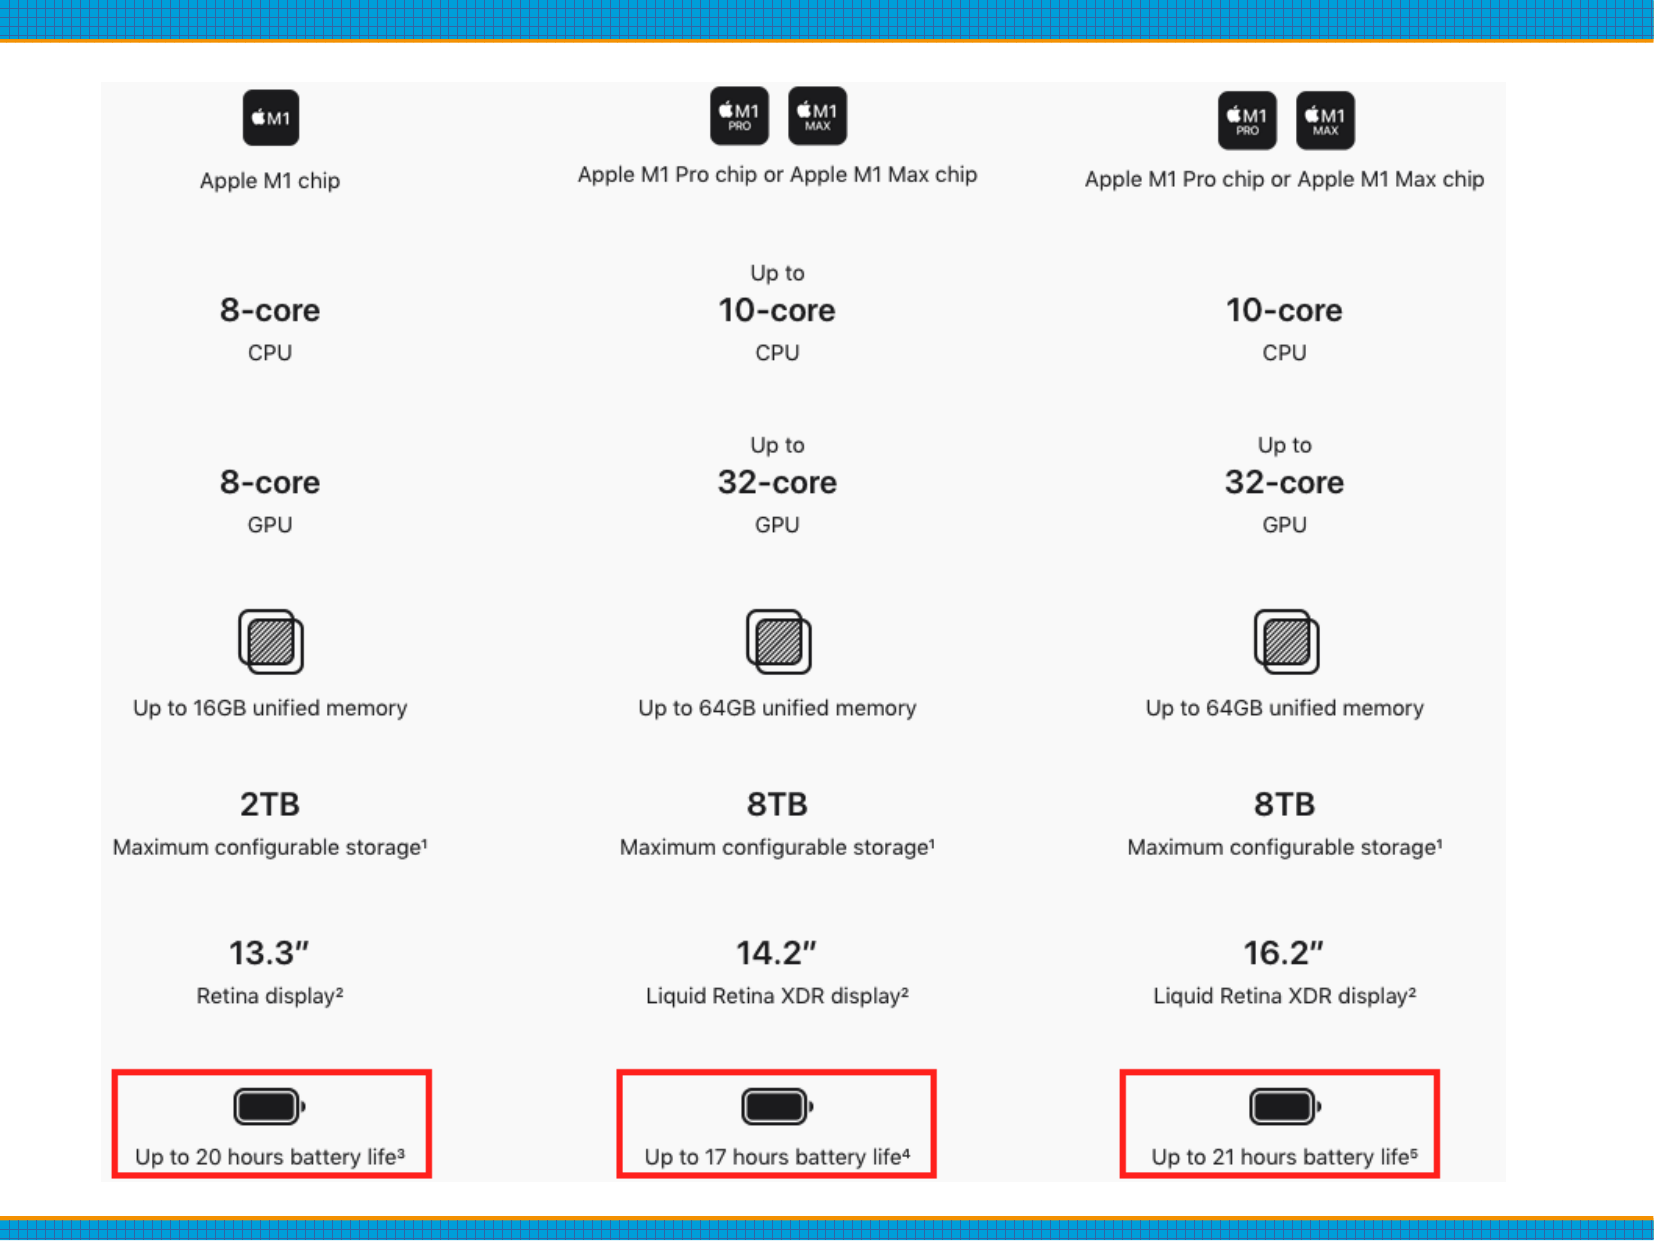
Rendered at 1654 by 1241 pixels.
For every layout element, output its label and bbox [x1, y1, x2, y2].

picture [101, 82, 1506, 1182]
